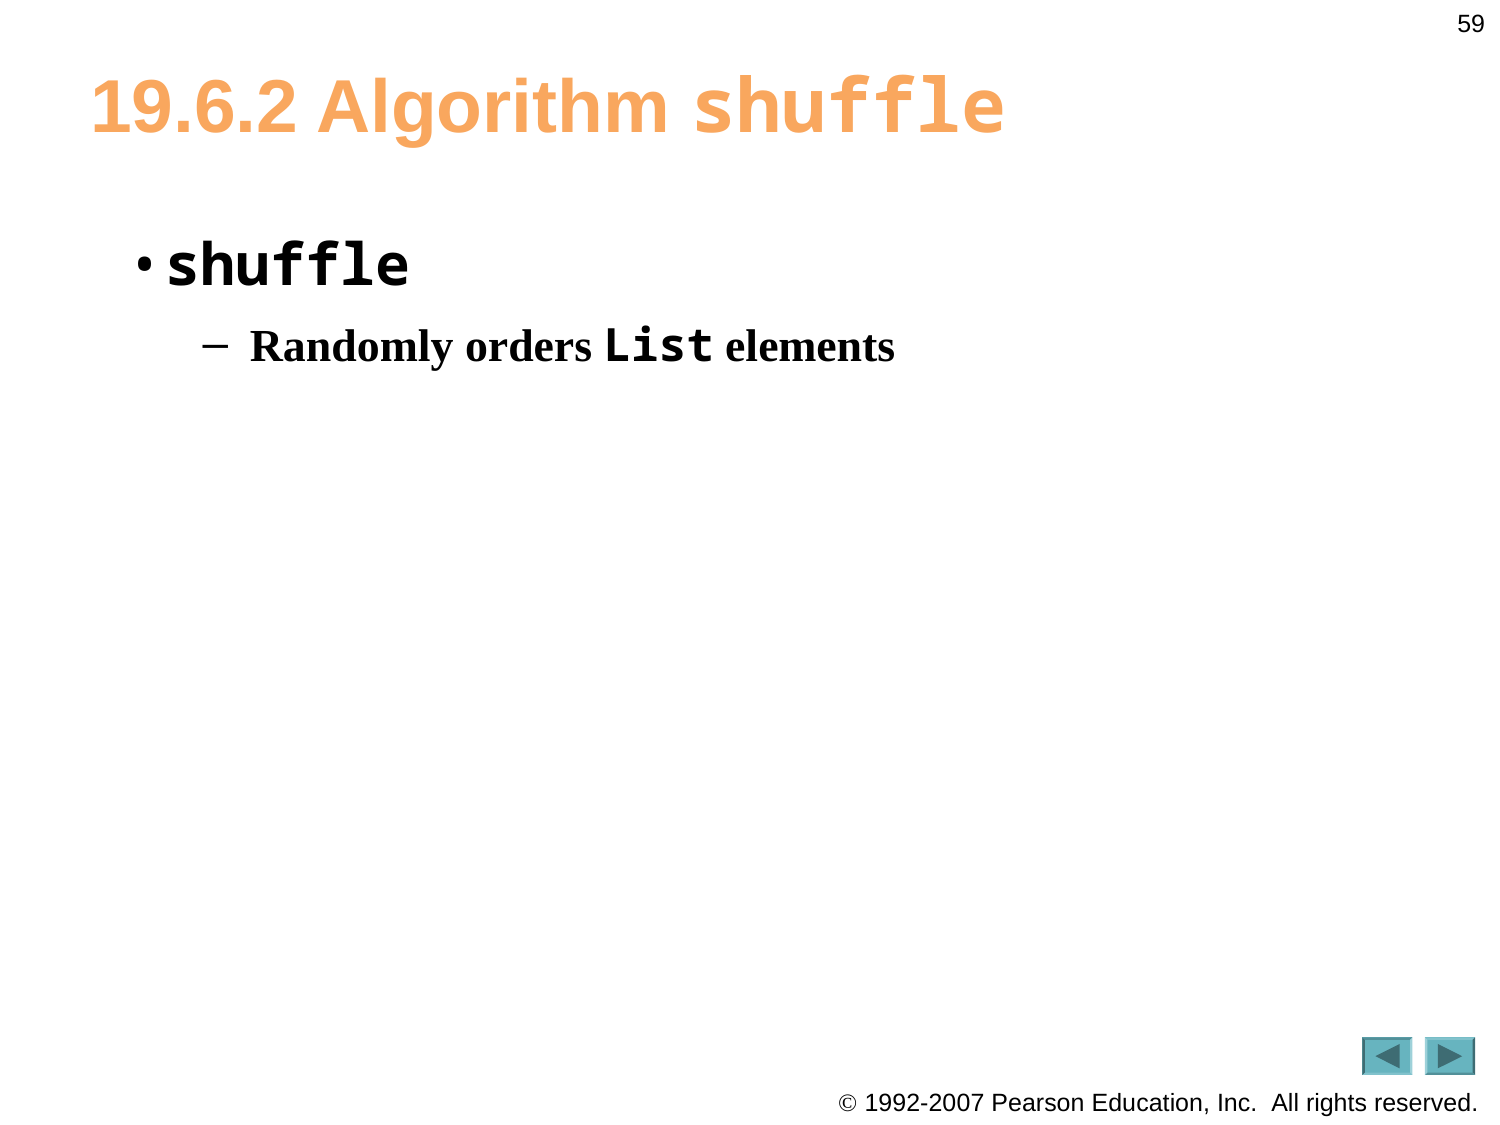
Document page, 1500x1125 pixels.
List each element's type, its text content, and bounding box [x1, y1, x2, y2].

title 19.6.2 Algorithm shuffle [75, 12, 1426, 200]
list shuffle Randomly orders List elements [112, 220, 1425, 963]
text_box <number> [1149, 0, 1500, 79]
